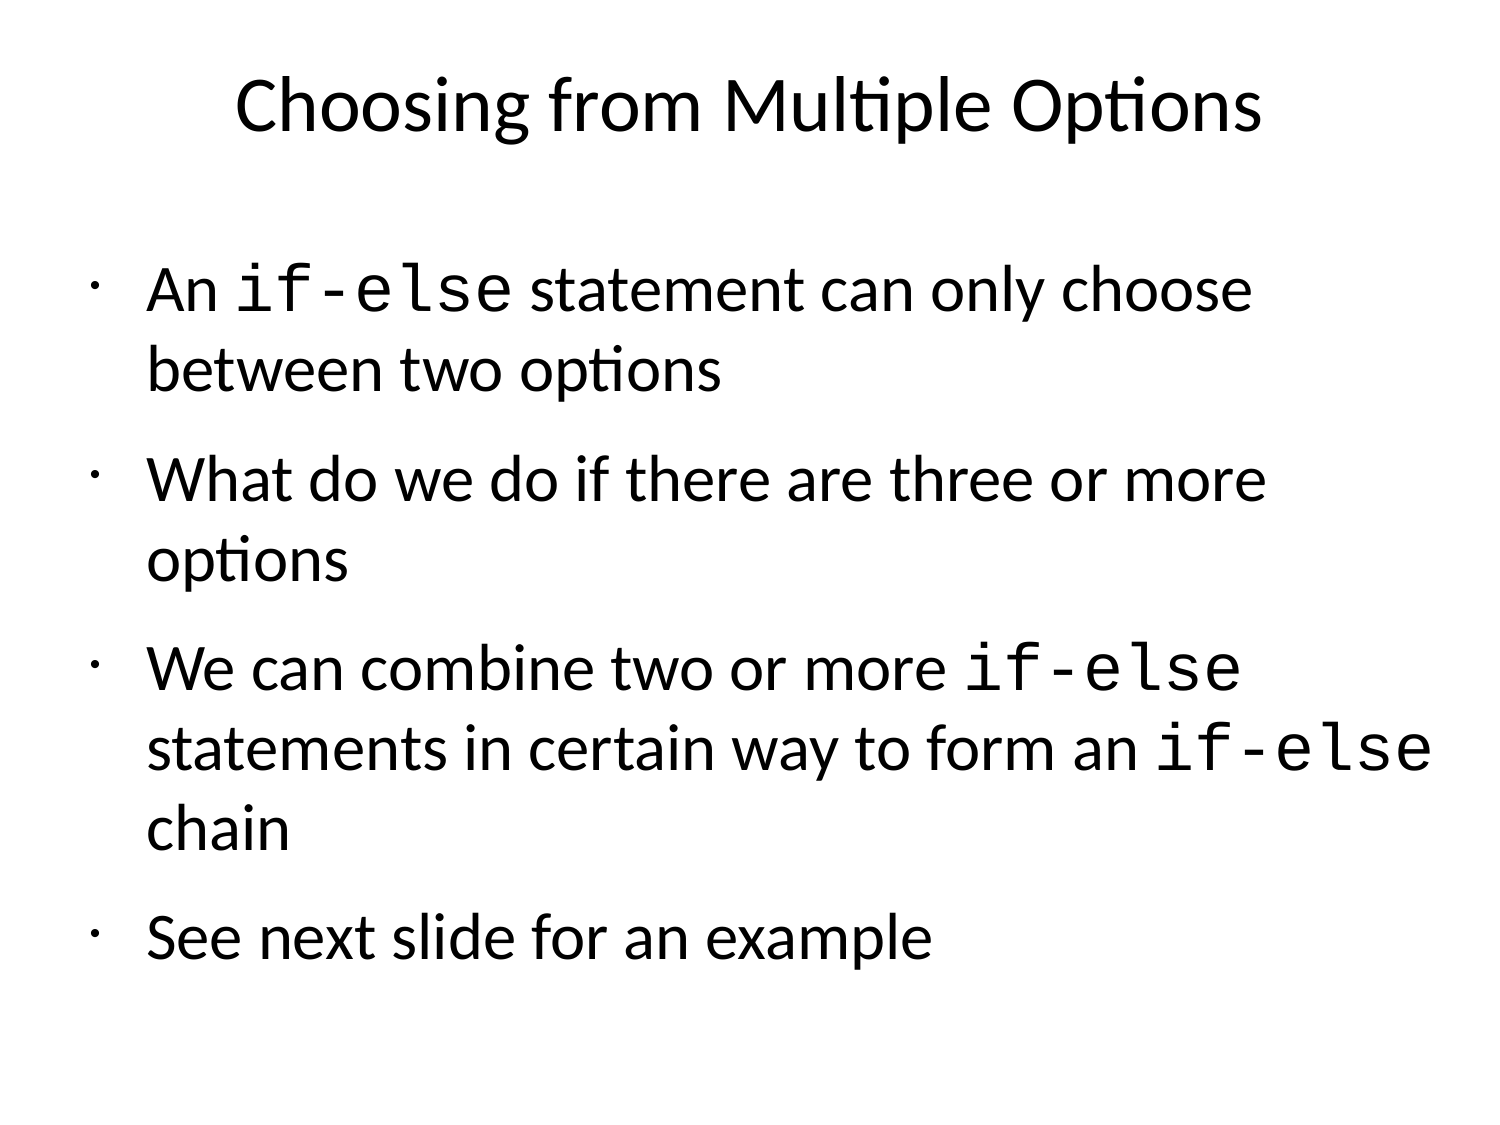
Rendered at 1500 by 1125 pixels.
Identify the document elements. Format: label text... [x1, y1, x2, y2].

list An if-else statement can only choose between two options What do we do if there are three or more options We can combine two or more if-else statements in certain way to form an if-else chain See next slide for an example [75, 237, 1450, 963]
title Choosing from Multiple Options [75, 45, 1425, 233]
